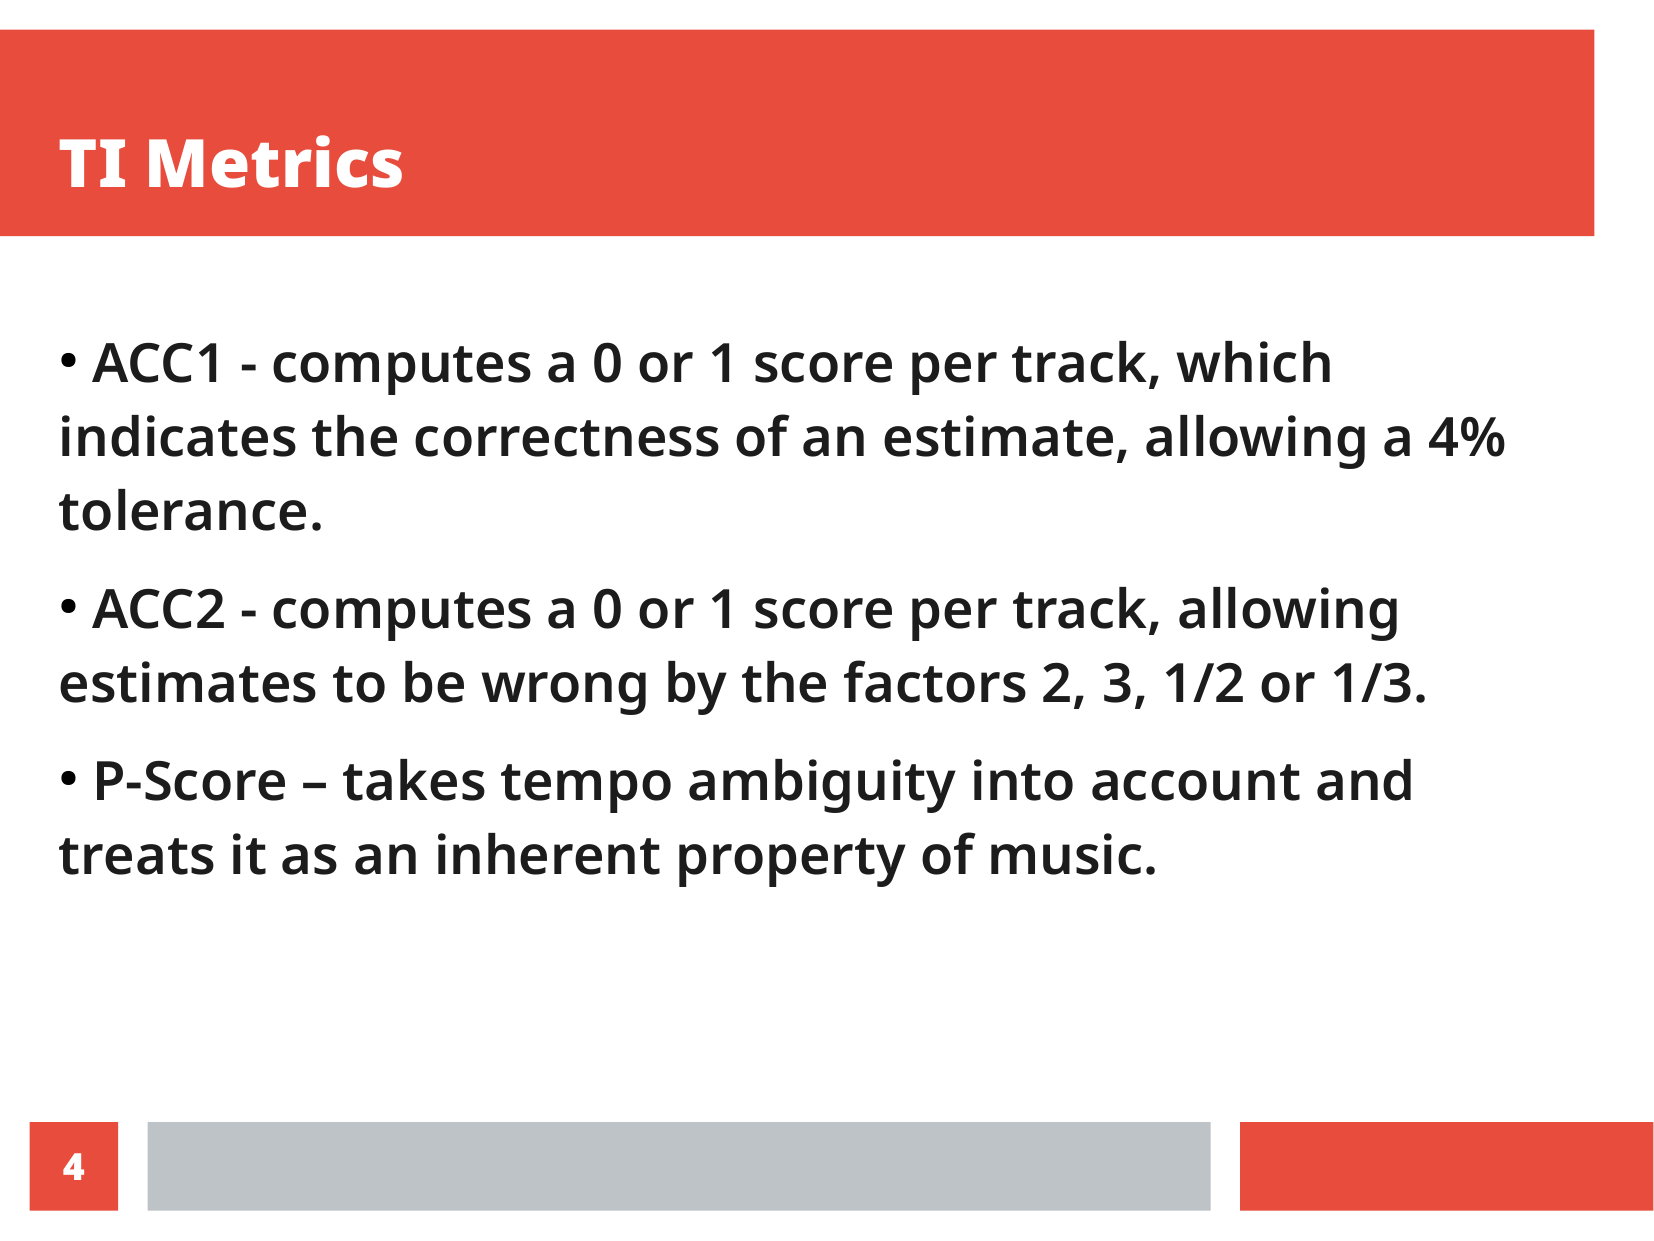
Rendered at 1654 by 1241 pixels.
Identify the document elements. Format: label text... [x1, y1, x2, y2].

title TI Metrics [59, 59, 1595, 207]
list ACC1 - computes a 0 or 1 score per track, which indicates the correctness of an estimate, allowing a 4% tolerance. ACC2 - computes a 0 or 1 score per track, allowing estimates to be wrong by the factors 2, 3, 1/2 or 1/3. P-Score – takes tempo ambiguity into account and treats it as an inherent property of music. [59, 324, 1565, 1093]
